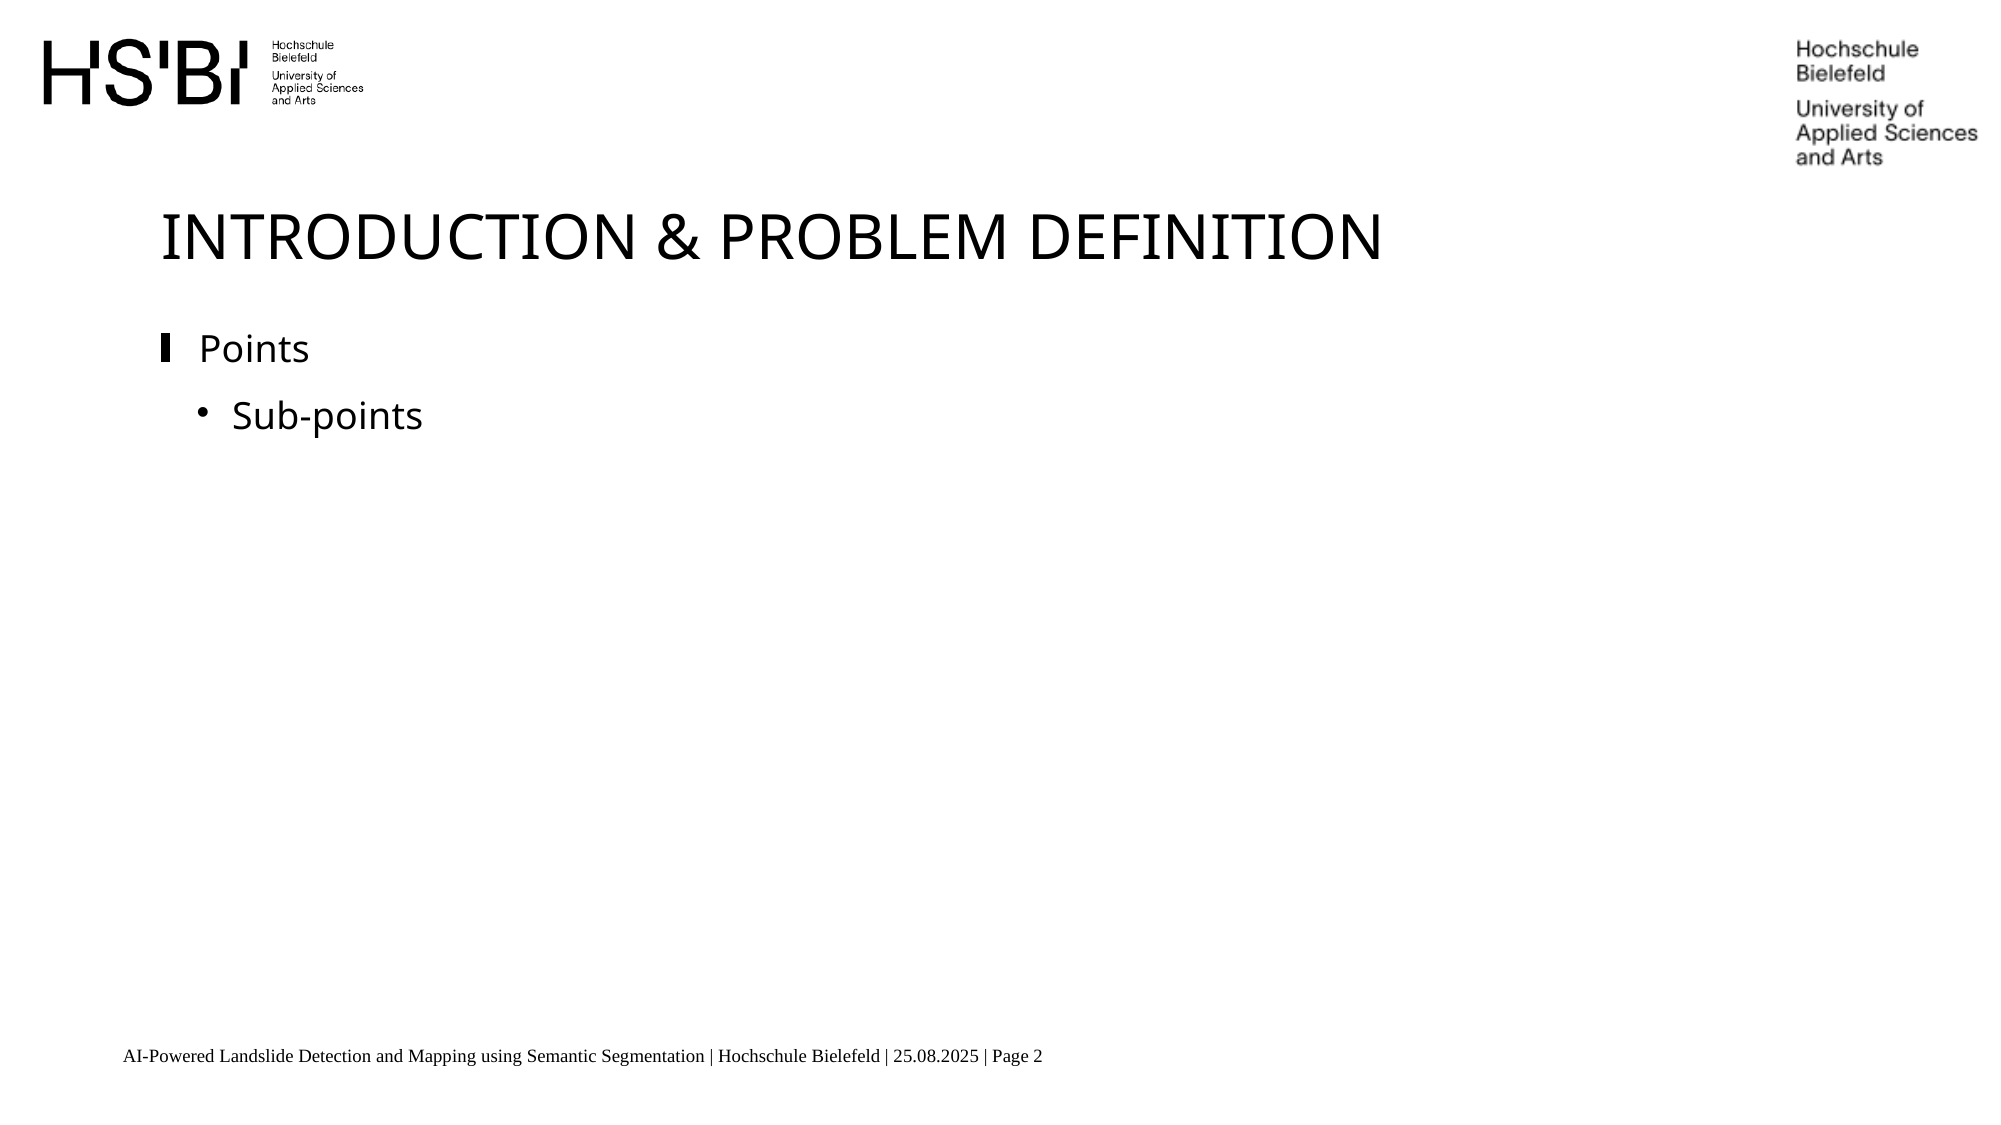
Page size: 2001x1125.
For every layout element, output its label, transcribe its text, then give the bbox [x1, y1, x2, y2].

text_box Points Sub-points [161, 302, 1797, 1029]
text_box Introduction & Problem definition [161, 205, 1797, 278]
text_box AI-Powered Landslide Detection and Mapping using Semantic Segmentation | Hochschule Bielefeld | 25.08.2025 | Page 2 [108, 1036, 1108, 1074]
